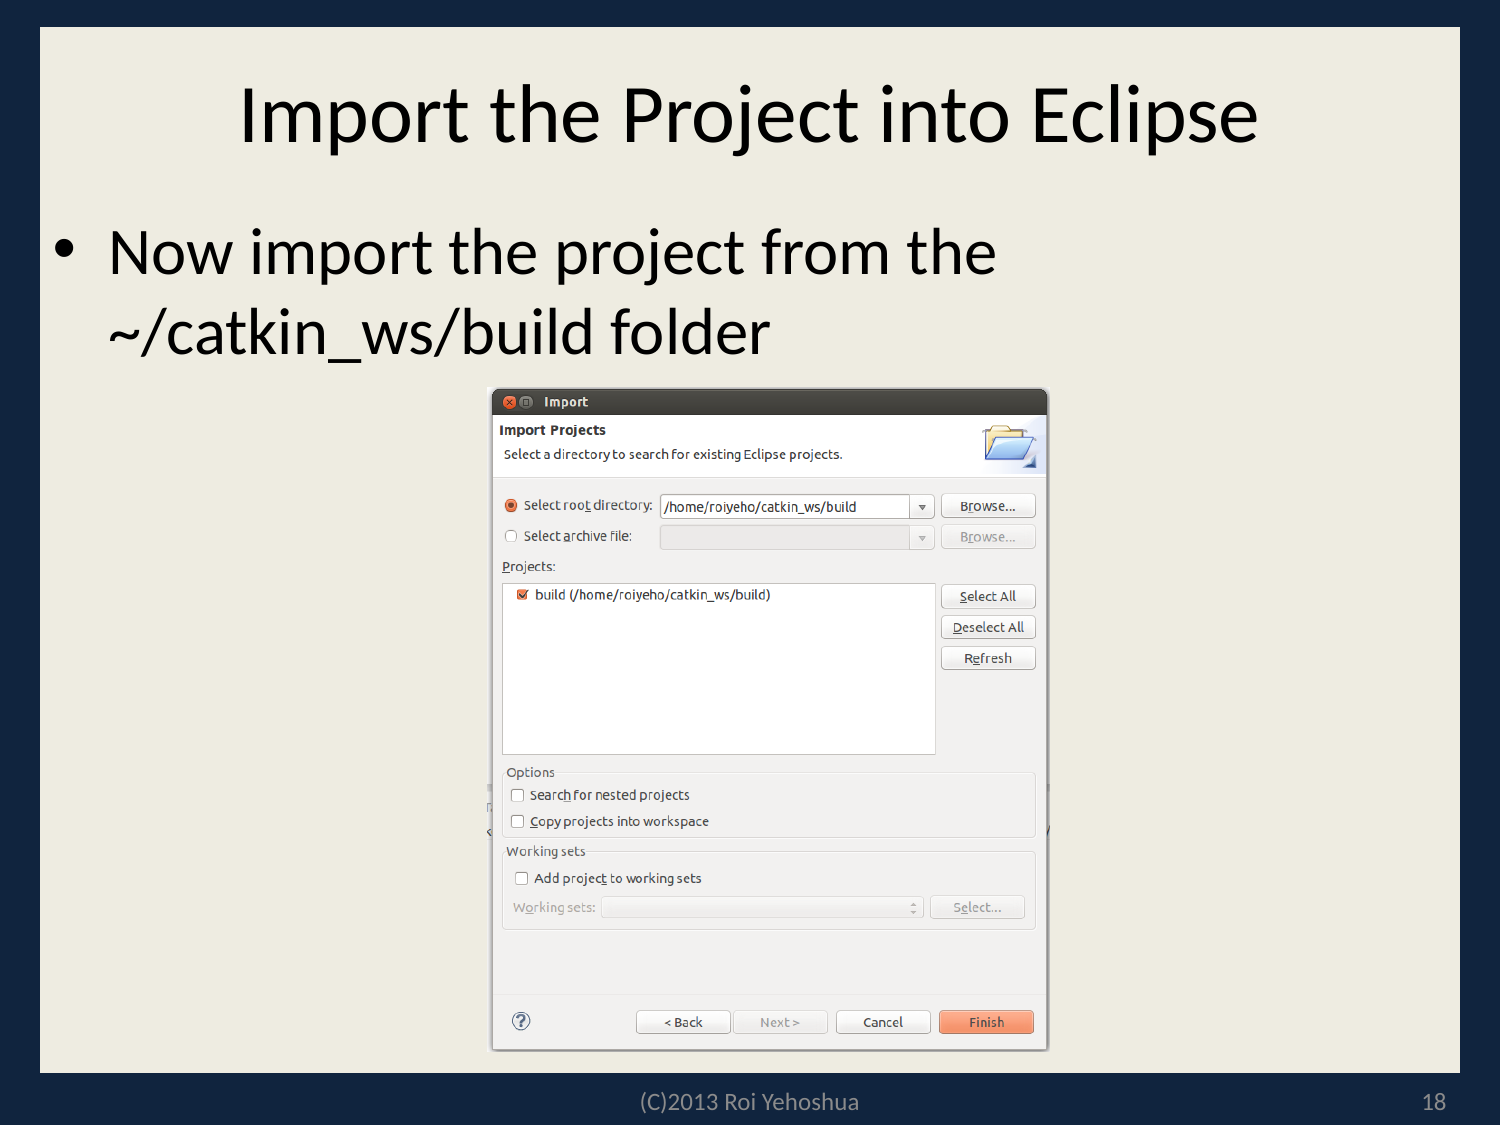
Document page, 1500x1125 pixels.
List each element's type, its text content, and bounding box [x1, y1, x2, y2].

list Now import the project from the ~/catkin_ws/build folder [37, 200, 1463, 1080]
slide_number <number> [1111, 1074, 1462, 1125]
footer (C)2013 Roi Yehoshua [512, 1074, 988, 1125]
title Import the Project into Eclipse [37, 31, 1463, 188]
picture [487, 387, 1050, 1052]
